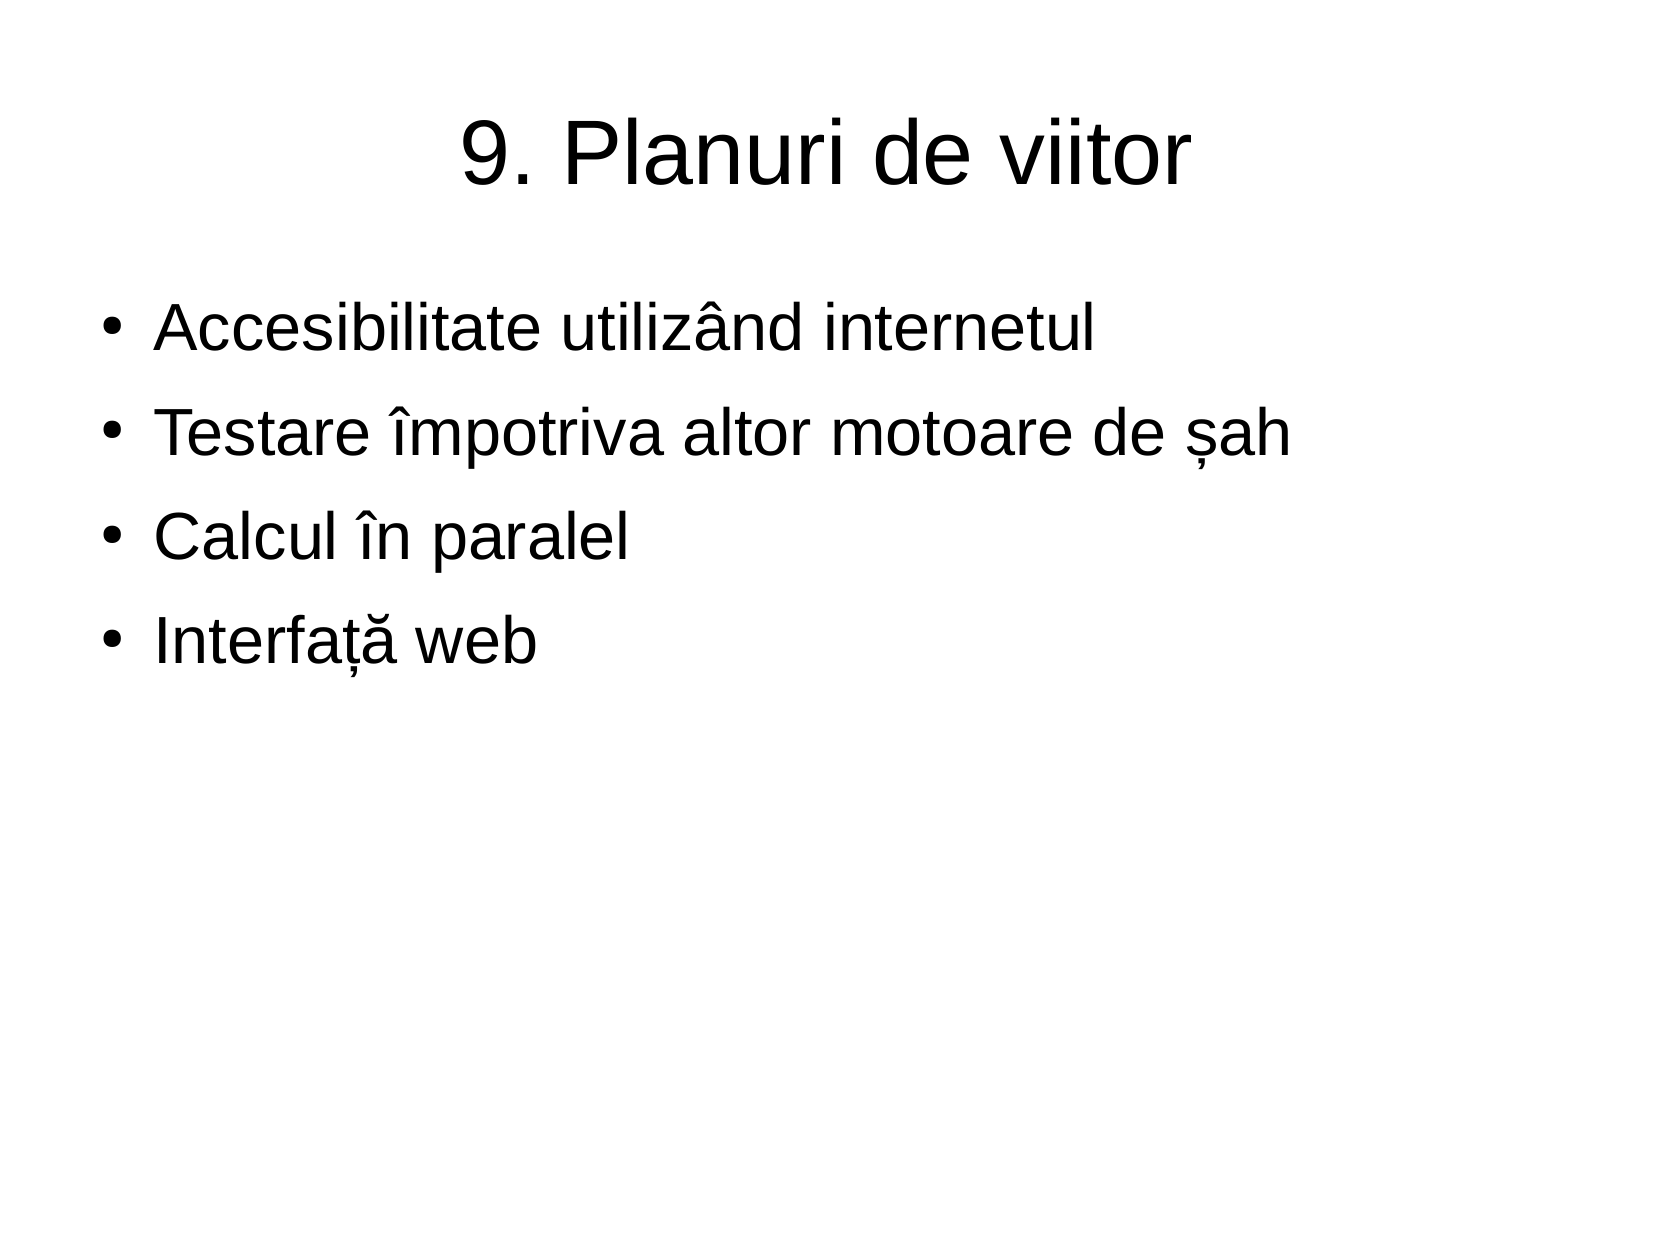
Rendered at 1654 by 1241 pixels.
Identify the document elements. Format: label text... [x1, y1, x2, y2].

list Accesibilitate utilizând internetul Testare împotriva altor motoare de șah Calcul în paralel Interfață web [82, 290, 1571, 1010]
title 9. Planuri de viitor [82, 49, 1571, 257]
